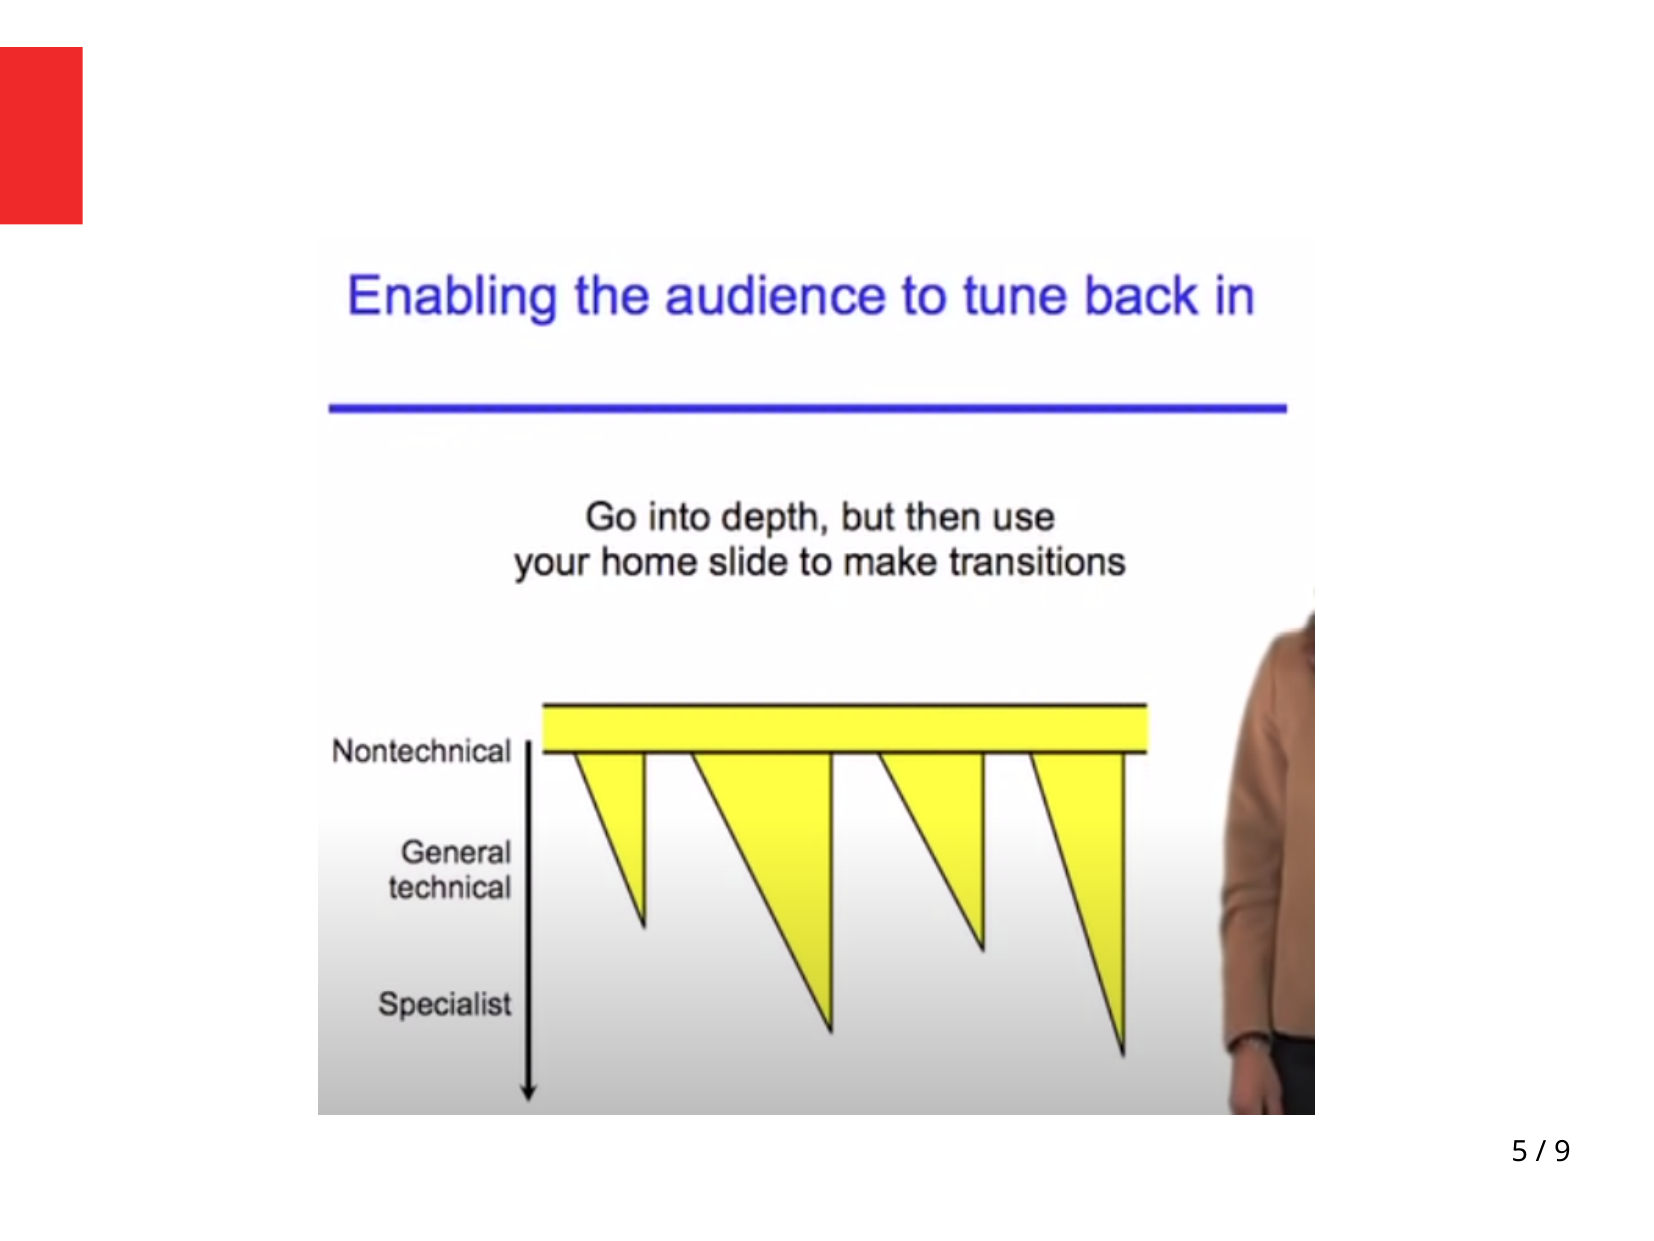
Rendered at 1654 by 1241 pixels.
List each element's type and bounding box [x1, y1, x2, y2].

picture [318, 236, 1315, 1115]
